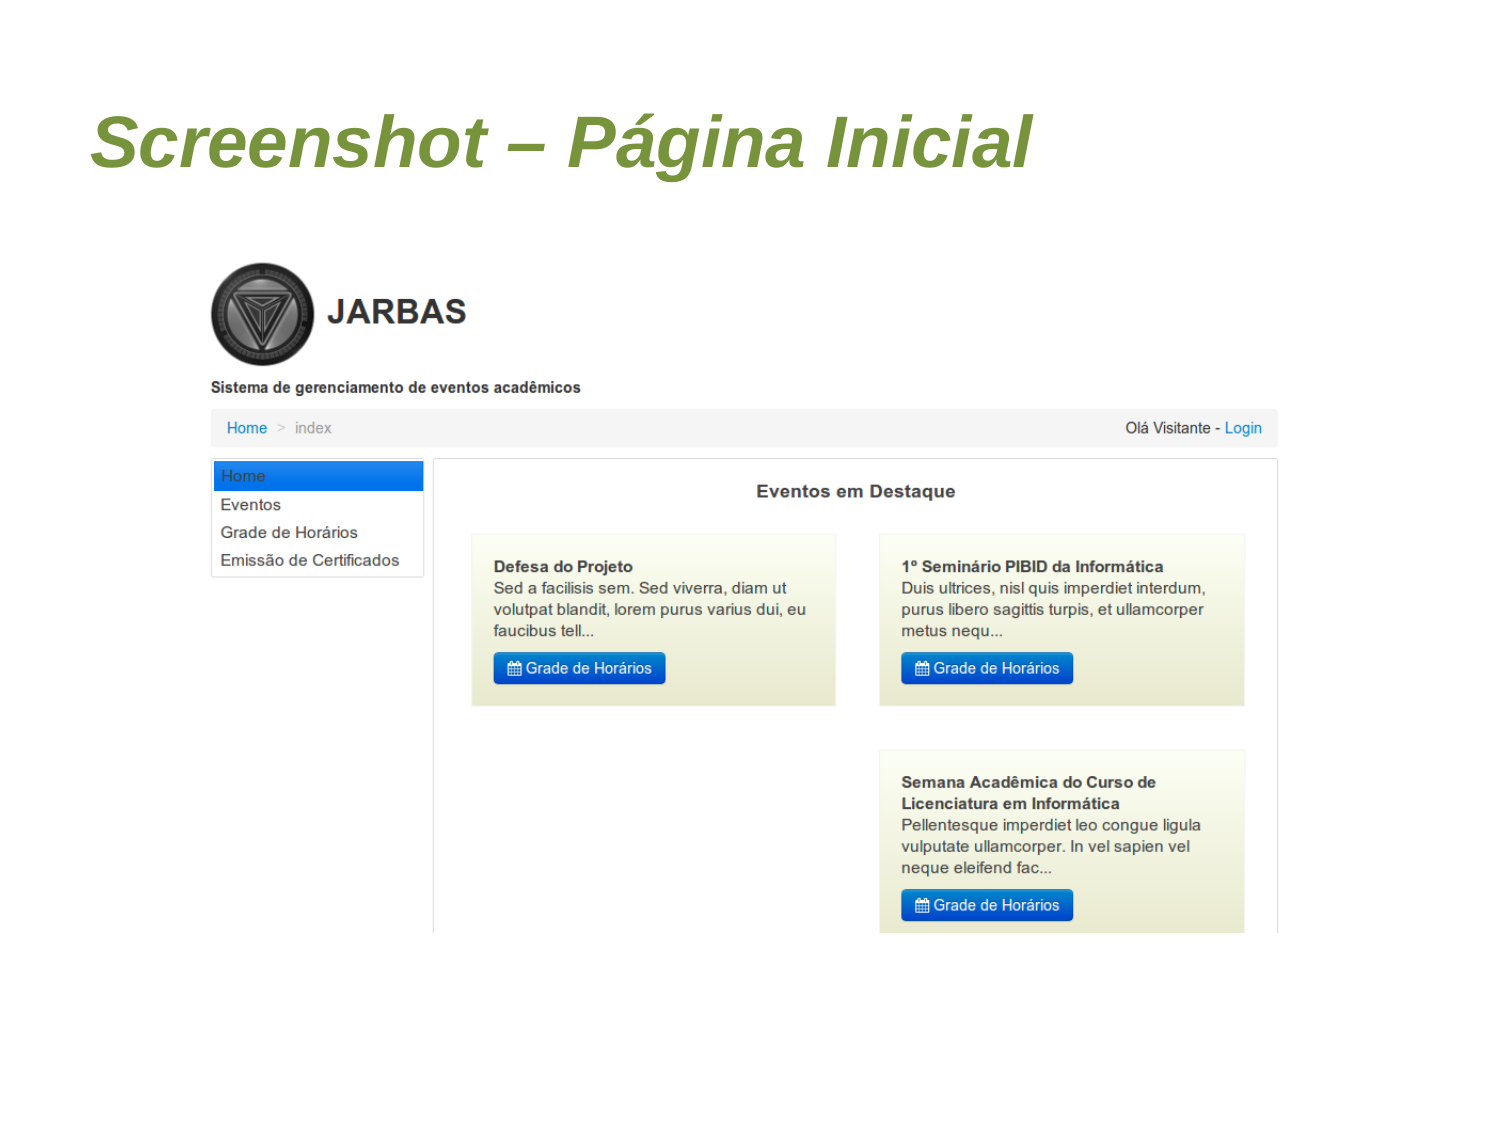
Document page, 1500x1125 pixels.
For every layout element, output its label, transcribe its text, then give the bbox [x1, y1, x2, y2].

picture [23, 252, 1465, 933]
title Screenshot – Página Inicial [75, 45, 1425, 233]
